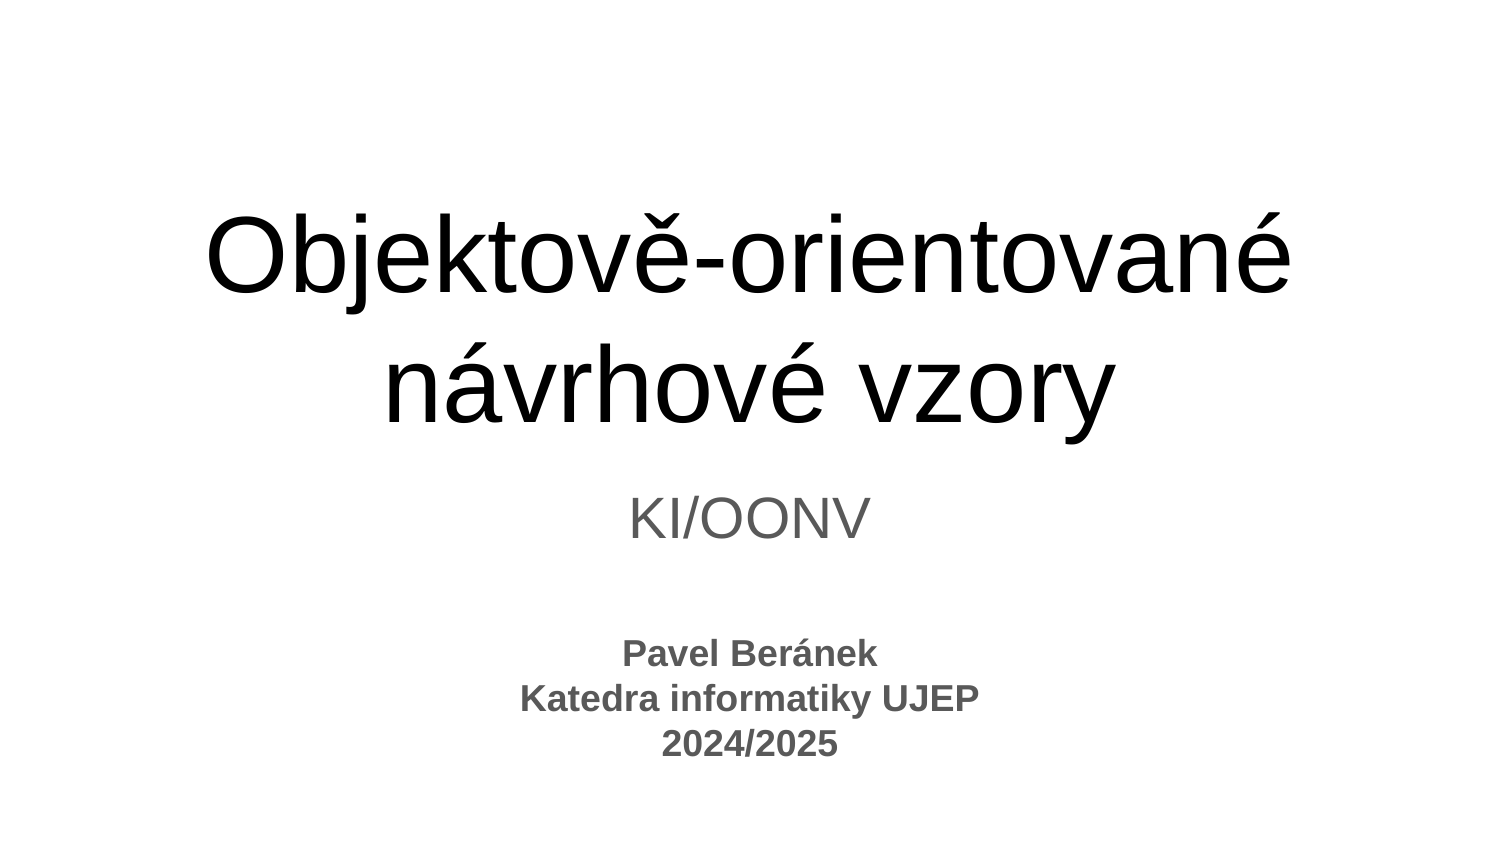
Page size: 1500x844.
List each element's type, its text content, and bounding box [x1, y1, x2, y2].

subtitle KI/OONV [51, 464, 1449, 595]
title Objektově-orientované návrhové vzory [51, 122, 1449, 459]
text_box Pavel Beránek Katedra informatiky UJEP 2024/2025 [268, 613, 1232, 779]
